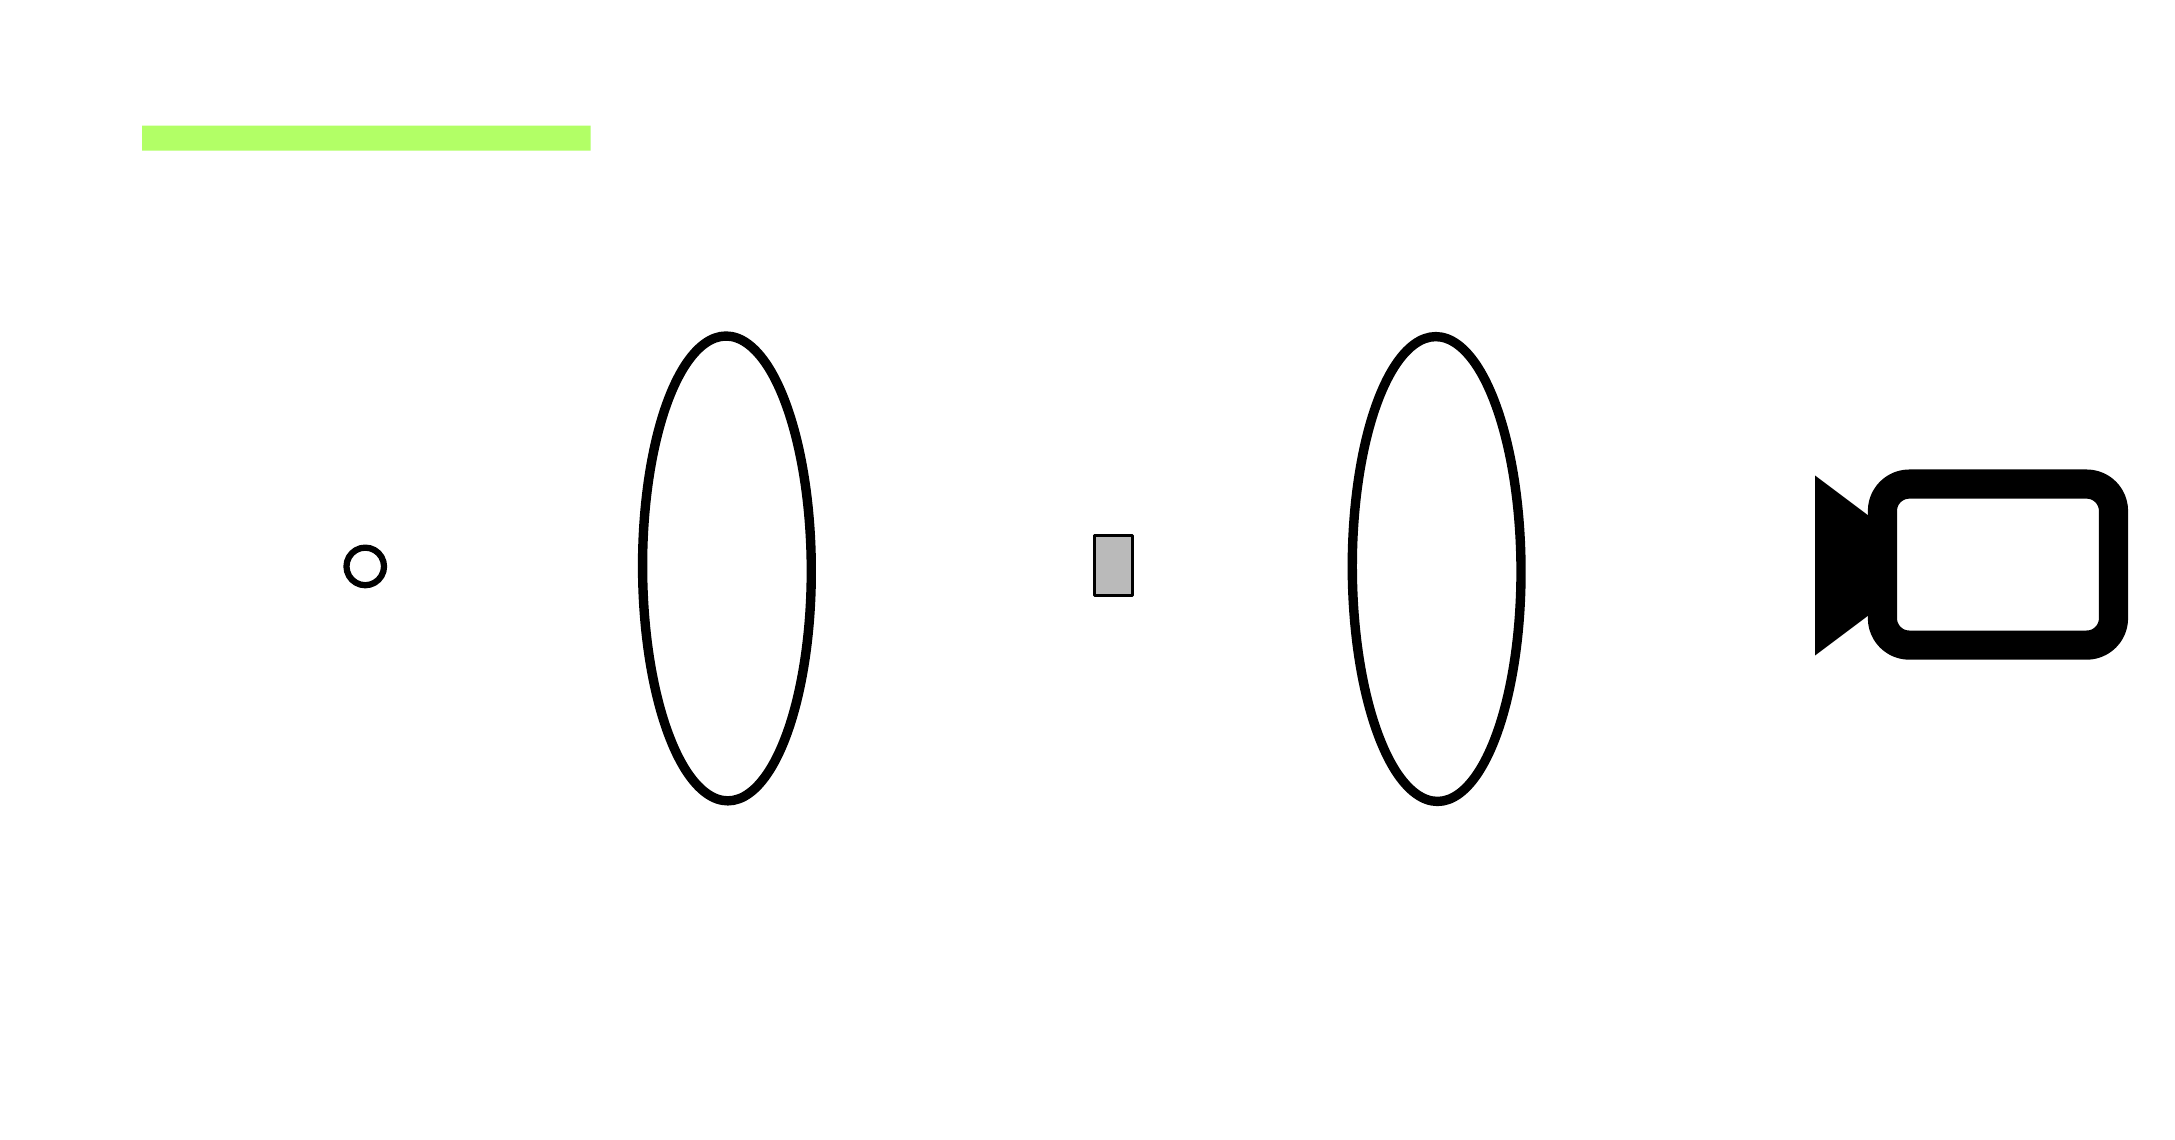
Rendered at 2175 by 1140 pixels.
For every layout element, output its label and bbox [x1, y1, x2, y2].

text_box [1352, 336, 1522, 802]
text_box [1815, 475, 1876, 656]
text_box [1882, 484, 2114, 646]
text_box [642, 336, 812, 801]
text_box [1094, 535, 1133, 596]
